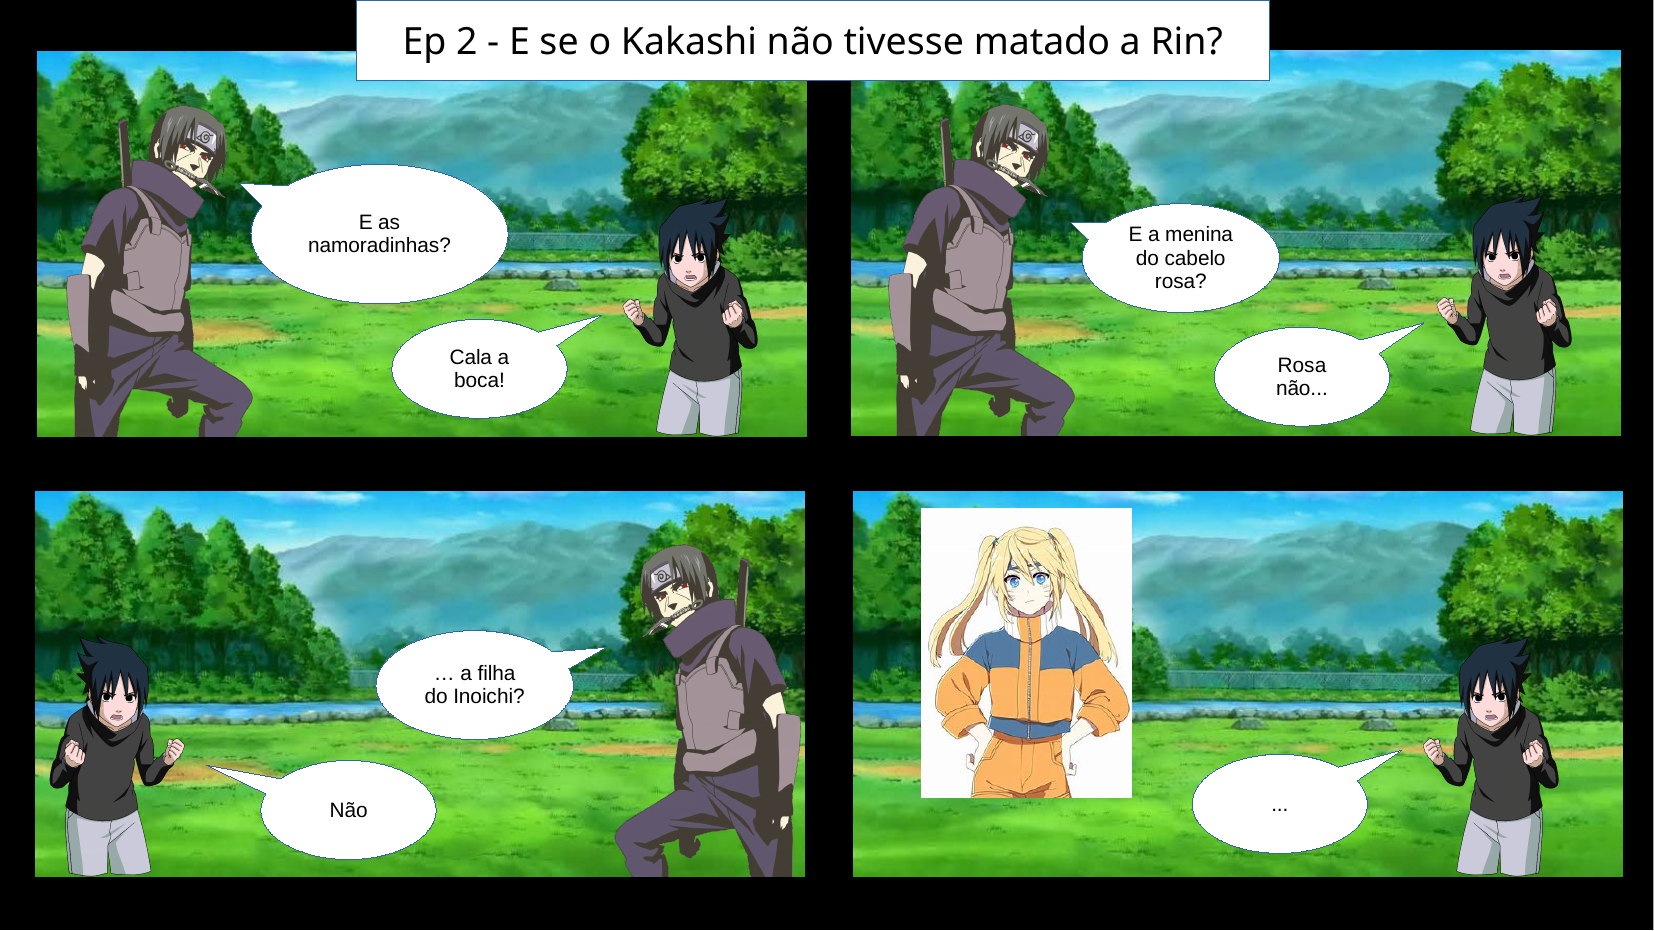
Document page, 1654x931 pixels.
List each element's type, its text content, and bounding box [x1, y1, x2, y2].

text_box ... [1192, 750, 1402, 854]
text_box Cala a boca! [391, 315, 602, 419]
text_box E as namoradinhas? [239, 164, 509, 304]
text_box … a filha do Inoichi? [375, 630, 607, 740]
text_box Rosa não... [1214, 322, 1424, 427]
text_box E a menina do cabelo rosa? [1070, 203, 1280, 313]
picture [37, 51, 807, 437]
picture [0, 491, 830, 877]
text_box Ep 2 - E se o Kakashi não tivesse matado a Rin? [356, 0, 1270, 81]
picture [853, 491, 1623, 877]
picture [851, 50, 1621, 436]
text_box Não [206, 760, 437, 860]
